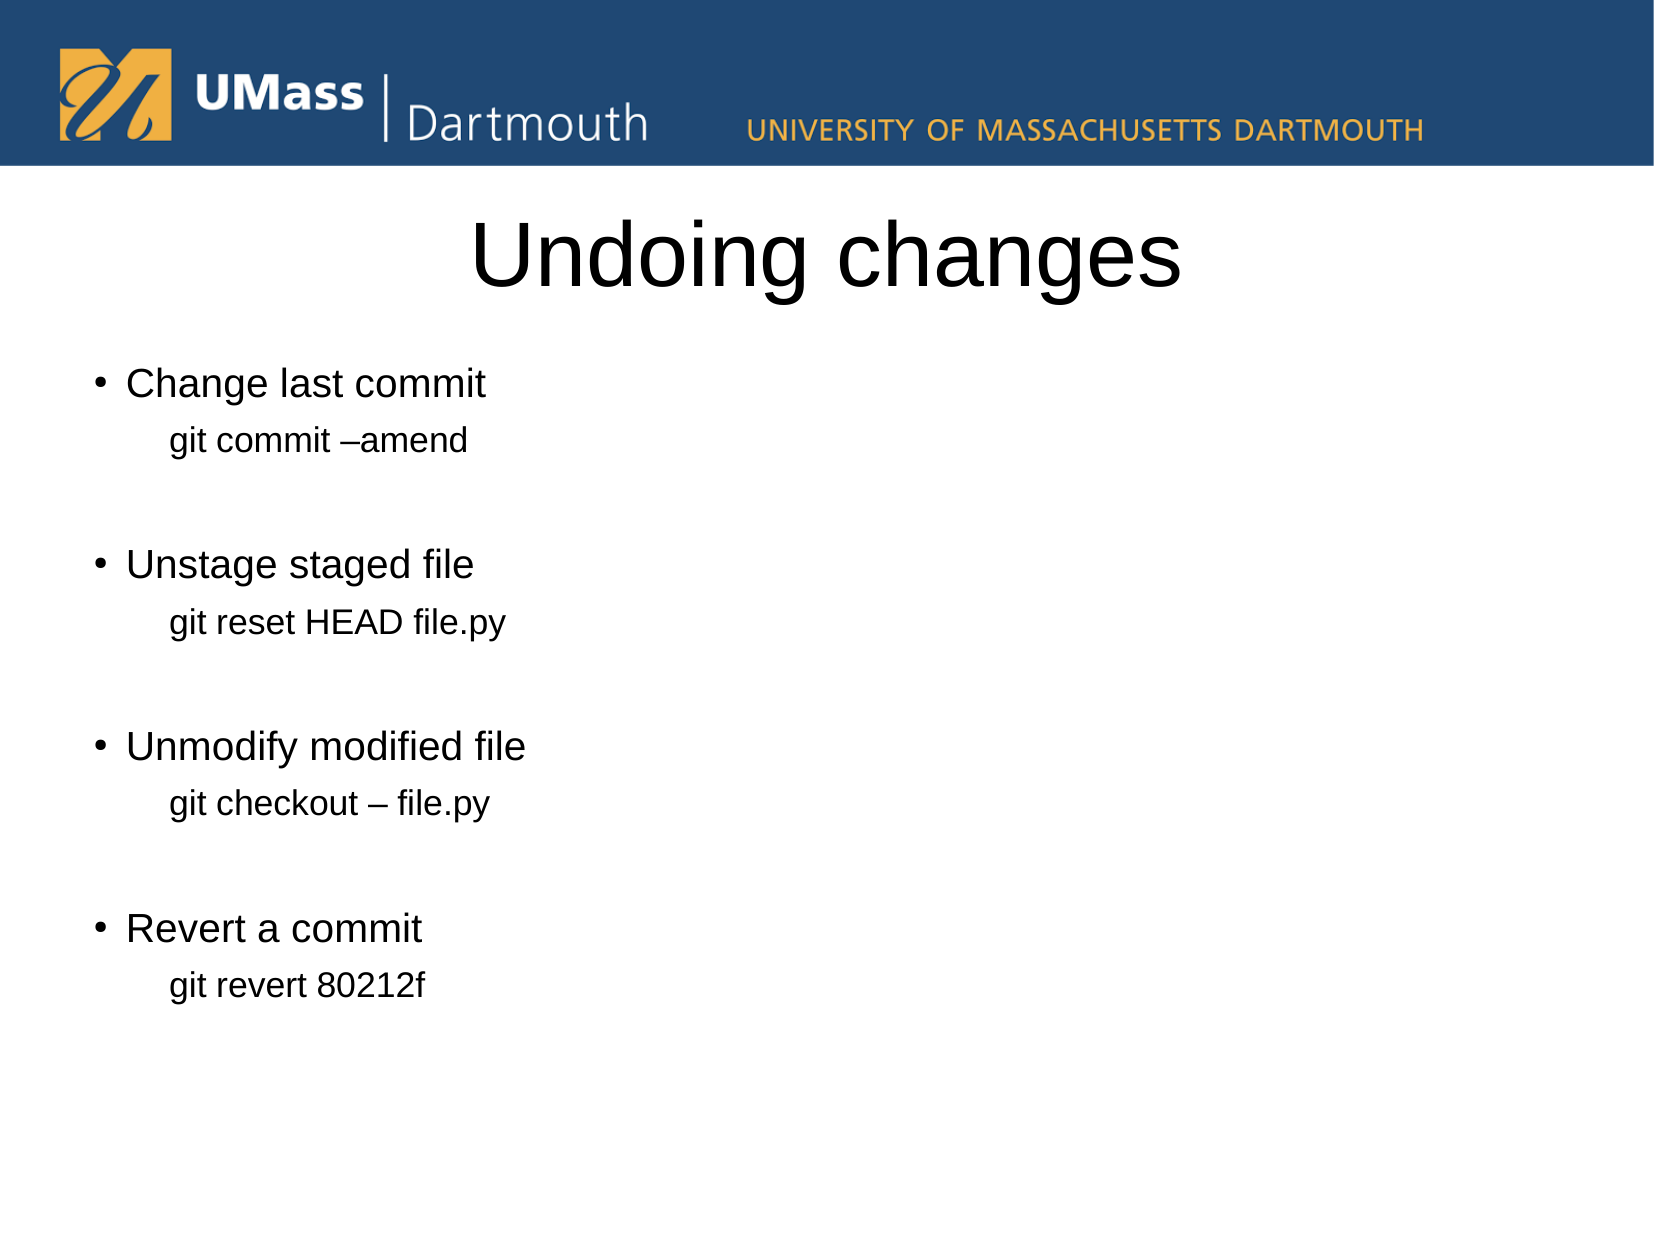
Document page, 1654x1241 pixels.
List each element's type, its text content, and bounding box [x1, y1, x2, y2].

title Undoing changes [82, 180, 1571, 331]
list Change last commit git commit –amend Unstage staged file git reset HEAD file.py Unmodify modified file git checkout – file.py Revert a commit git revert 80212f [82, 360, 1571, 1010]
picture [0, 0, 1654, 166]
